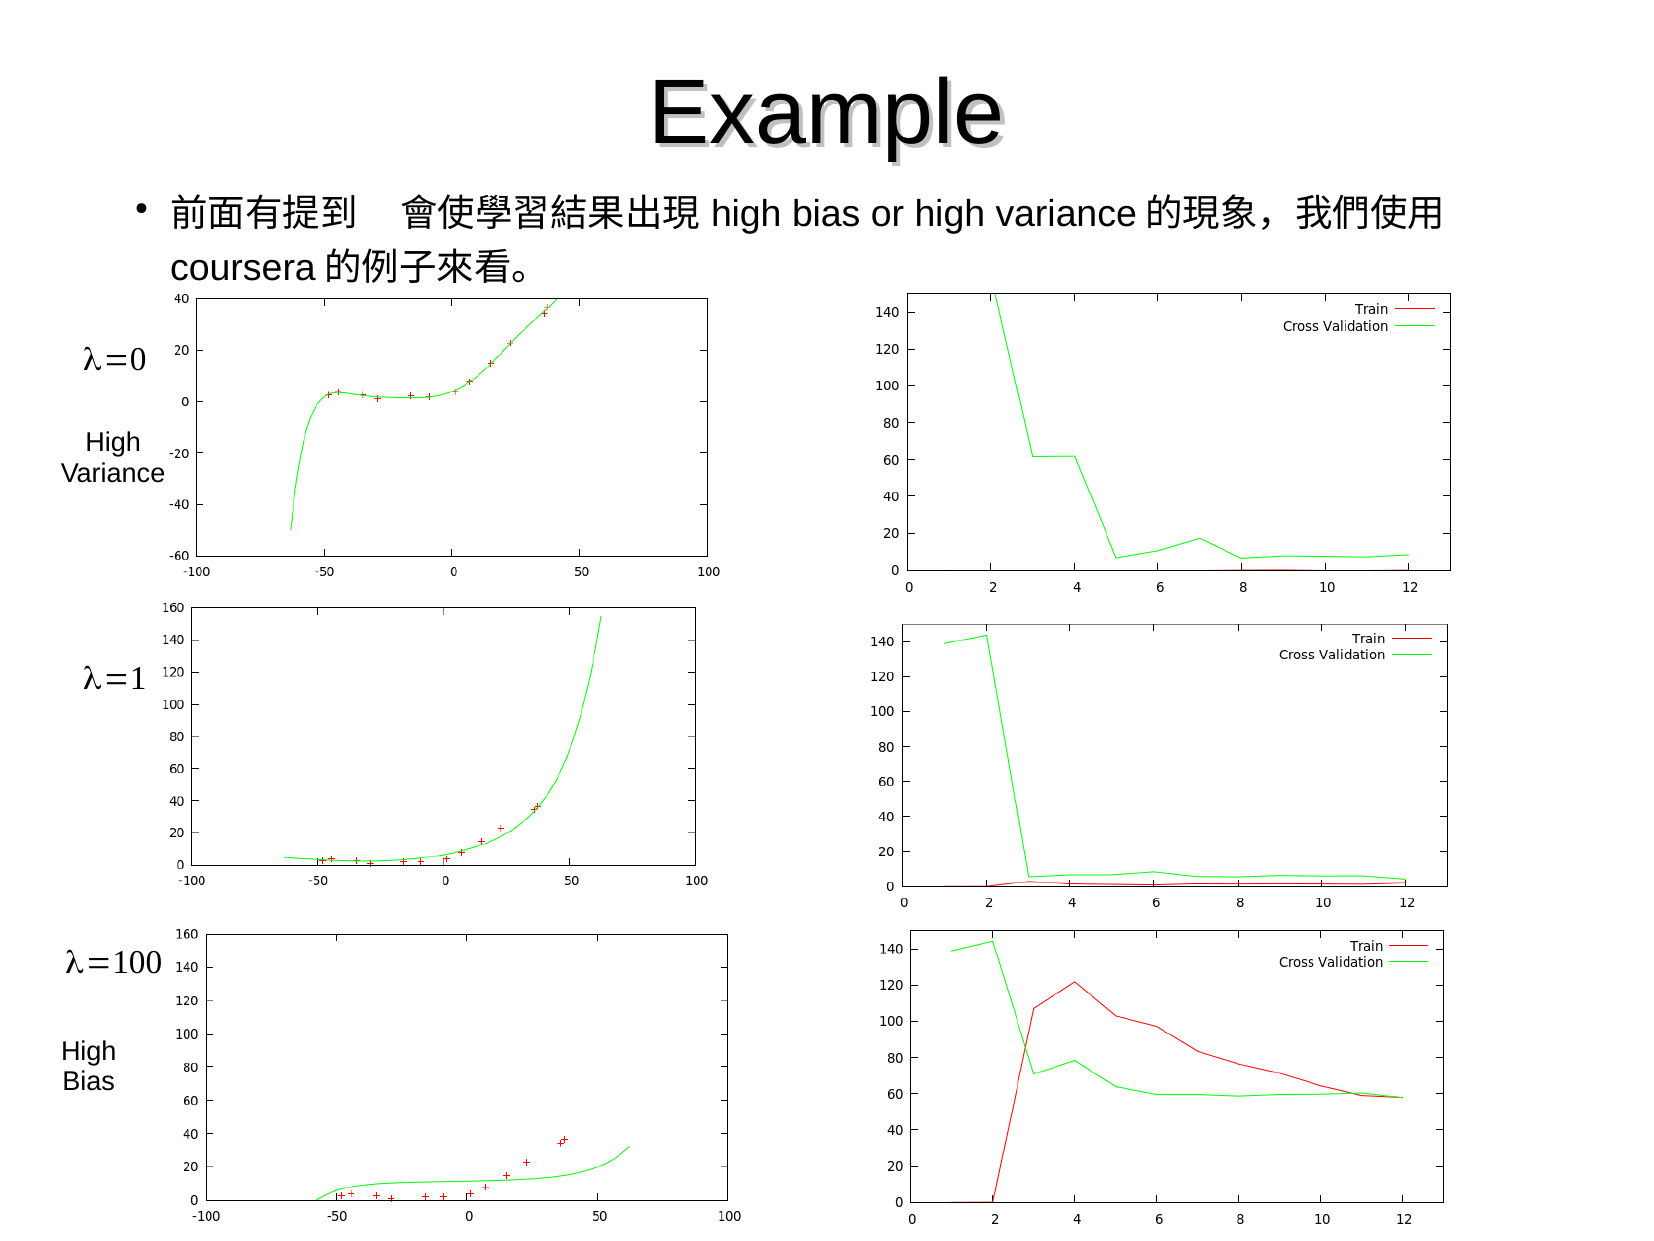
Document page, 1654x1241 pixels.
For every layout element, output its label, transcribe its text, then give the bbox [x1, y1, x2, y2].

picture [167, 918, 742, 1229]
picture [862, 608, 1462, 1232]
chart [75, 341, 154, 379]
text_box High Bias [46, 1028, 132, 1104]
text_box 前面有提到 會使學習結果出現high bias or high variance的現象，我們使用coursera的例子來看。 [120, 175, 1561, 289]
text_box High Variance [46, 420, 181, 496]
chart [75, 660, 153, 698]
picture [867, 277, 1465, 601]
title Example [82, 8, 1571, 216]
chart [57, 943, 169, 981]
picture [166, 283, 721, 584]
picture [154, 592, 709, 893]
